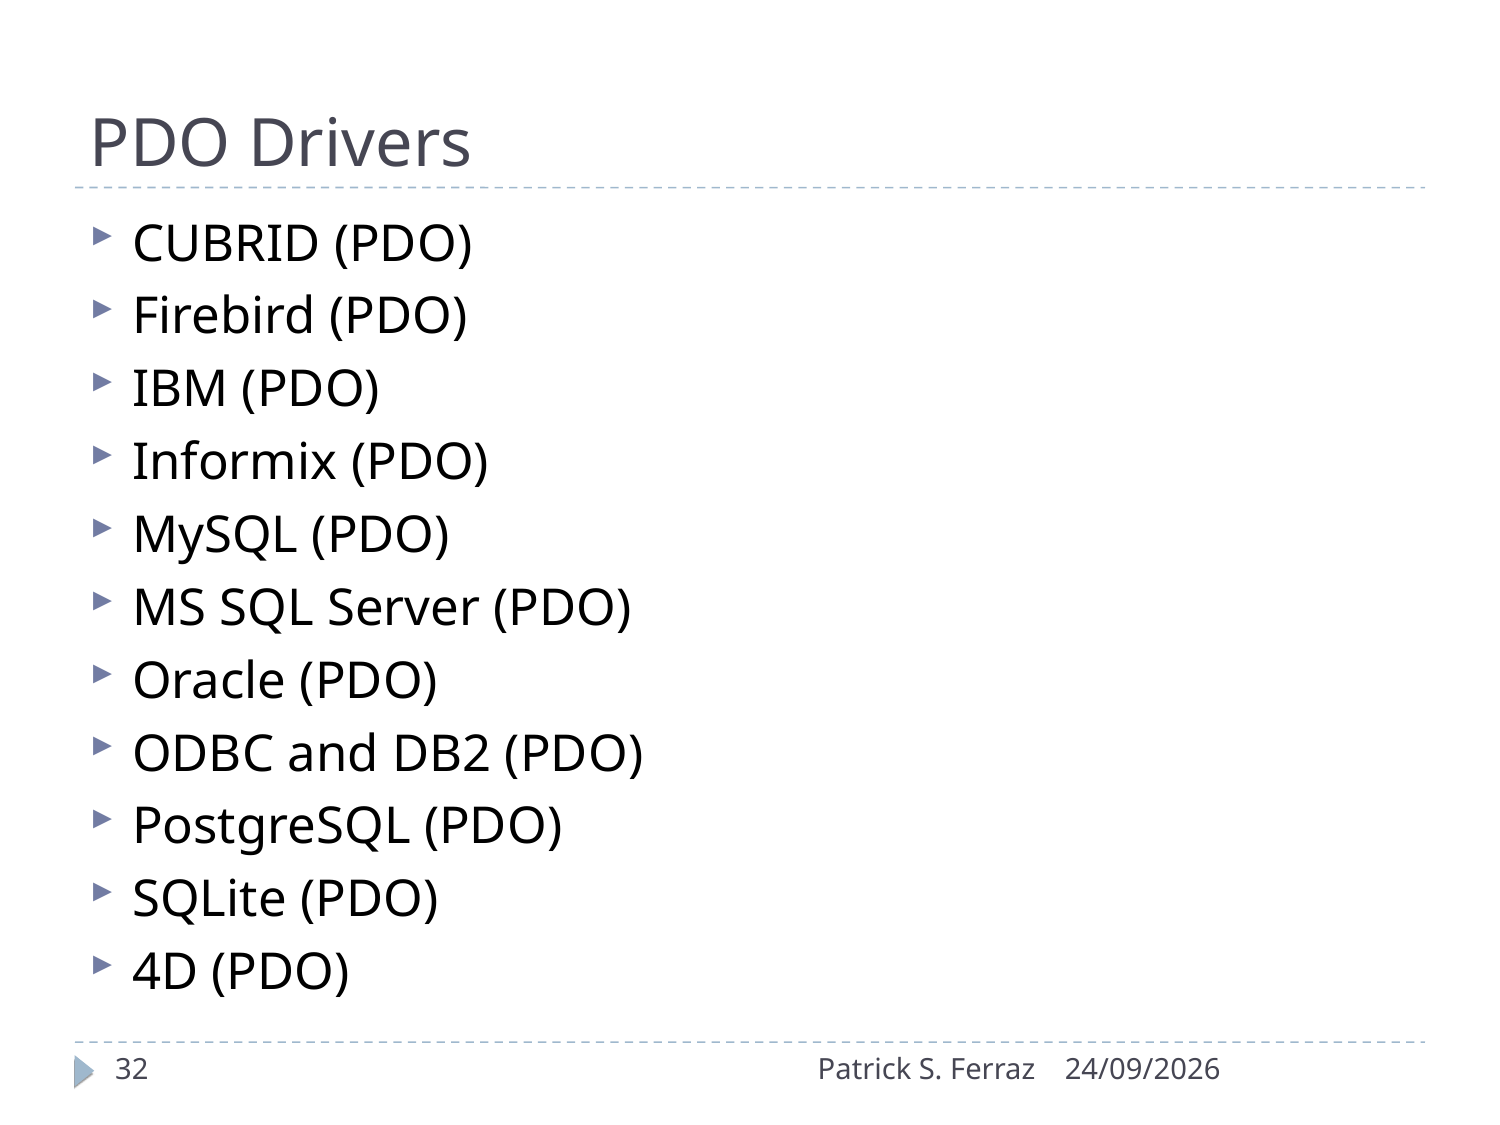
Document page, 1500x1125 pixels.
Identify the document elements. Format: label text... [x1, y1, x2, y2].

title PDO Drivers [75, 24, 1425, 188]
slide_number 08/07/2017 [1051, 1042, 1426, 1103]
footer Patrick S. Ferraz [475, 1042, 1051, 1103]
list CUBRID (PDO) Firebird (PDO) IBM (PDO) Informix (PDO) MySQL (PDO) MS SQL Server (PDO) Oracle (PDO) ODBC and DB2 (PDO) PostgreSQL (PDO) SQLite (PDO) 4D (PDO) [75, 200, 1425, 1010]
slide_number <número> [100, 1042, 426, 1103]
